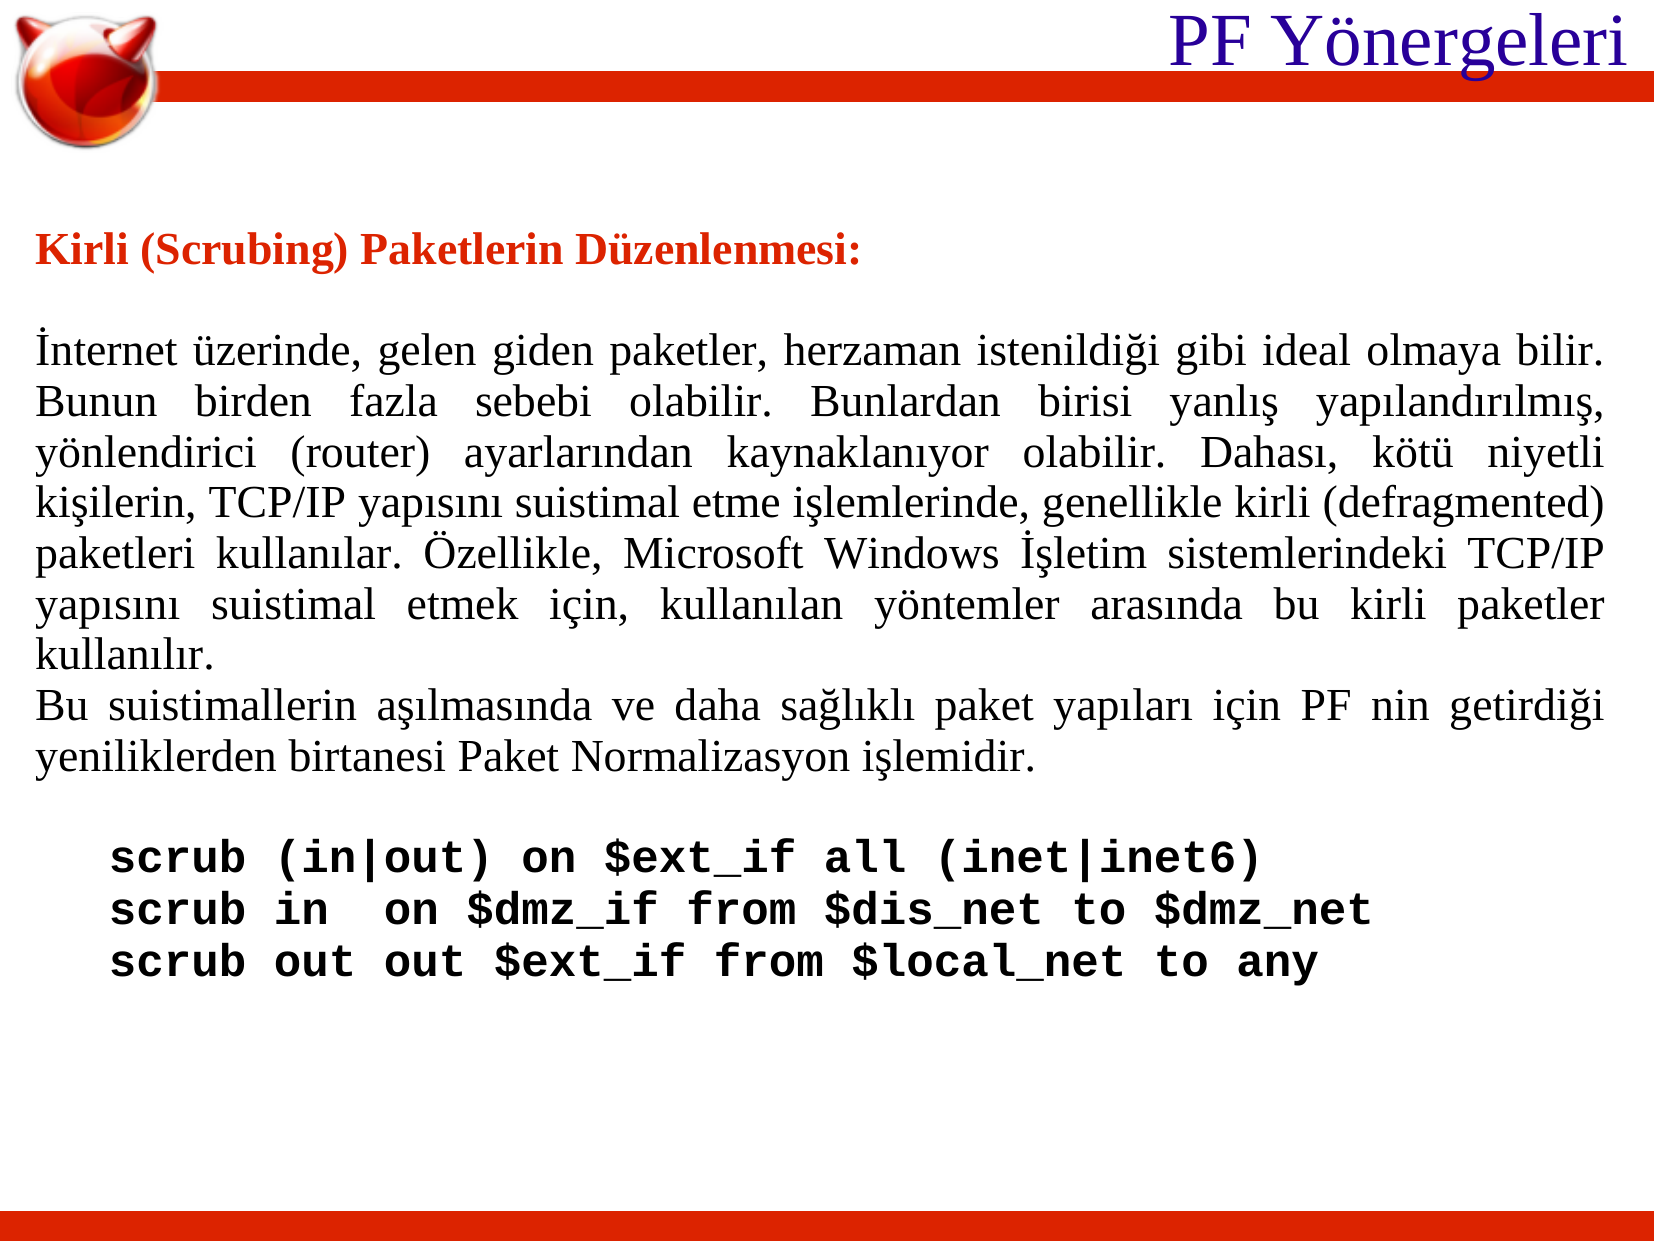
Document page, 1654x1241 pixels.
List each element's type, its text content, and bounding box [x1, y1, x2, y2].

text_box PF Yönergeleri [714, 0, 1648, 83]
picture [10, 11, 165, 153]
text_box [165, 71, 1654, 102]
text_box [0, 1211, 1654, 1241]
text_box Kirli (Scrubing) Paketlerin Düzenlenmesi: İnternet üzerinde, gelen giden paketler, herzaman istenildiği gibi ideal olmaya bilir. Bunun birden fazla sebebi olabilir. Bunlardan birisi yanlış yapılandırılmış, yönlendirici (router) ayarlarından kaynaklanıyor olabilir. Dahası, kötü niyetli kişilerin, TCP/IP yapısını suistimal etme işlemlerinde, genellikle kirli (defragmented) paketleri kullanılar. Özellikle, Microsoft Windows İşletim sistemlerindeki TCP/IP yapısını suistimal etmek için, kullanılan yöntemler arasında bu kirli paketler kullanılır. Bu suistimallerin aşılmasında ve daha sağlıklı paket yapıları için PF nin getirdiği yeniliklerden birtanesi Paket Normalizasyon işlemidir. scrub (in|out) on $ext_if all (inet|inet6) scrub in on $dmz_if from $dis_net to $dmz_net scrub out out $ext_if from $local_net to any [35, 223, 1607, 1005]
